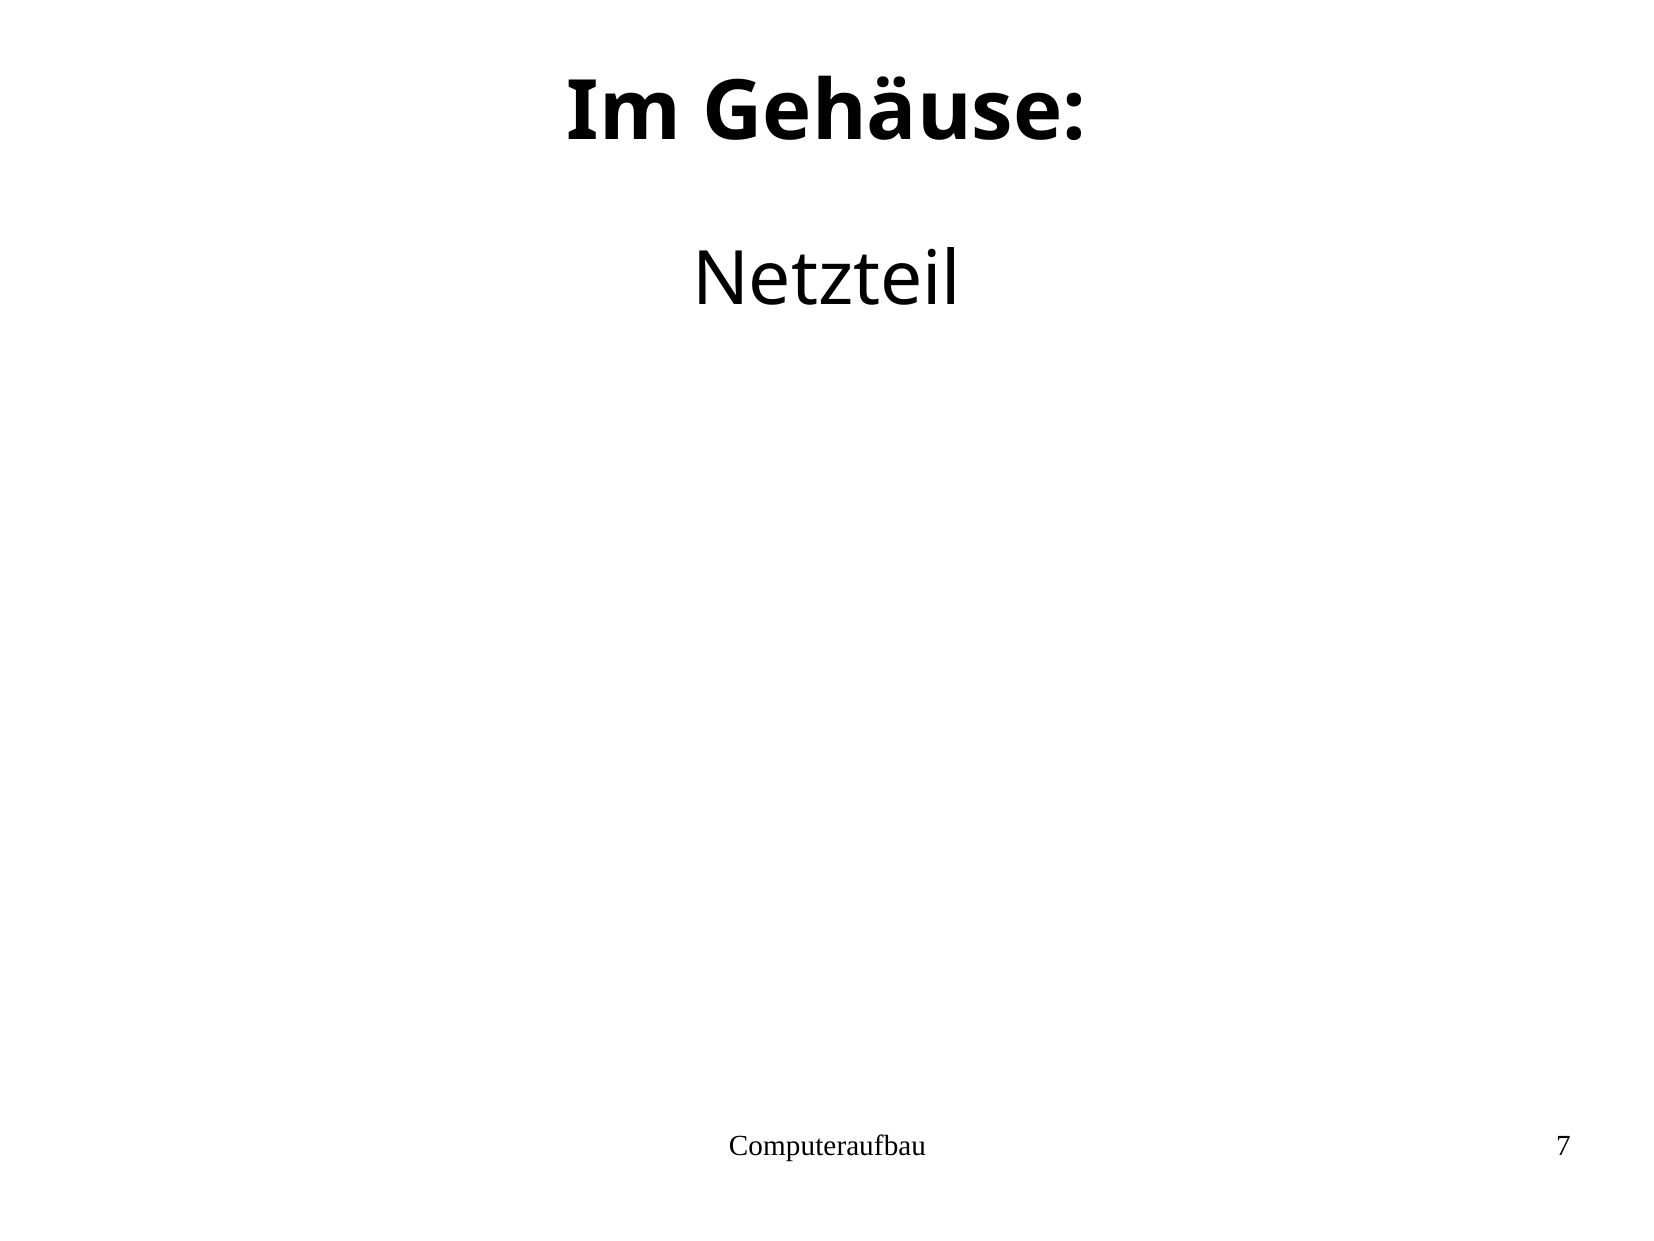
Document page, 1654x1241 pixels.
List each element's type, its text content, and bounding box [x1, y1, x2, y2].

list Netzteil [82, 224, 1571, 1111]
title Im Gehäuse: [82, 49, 1571, 166]
